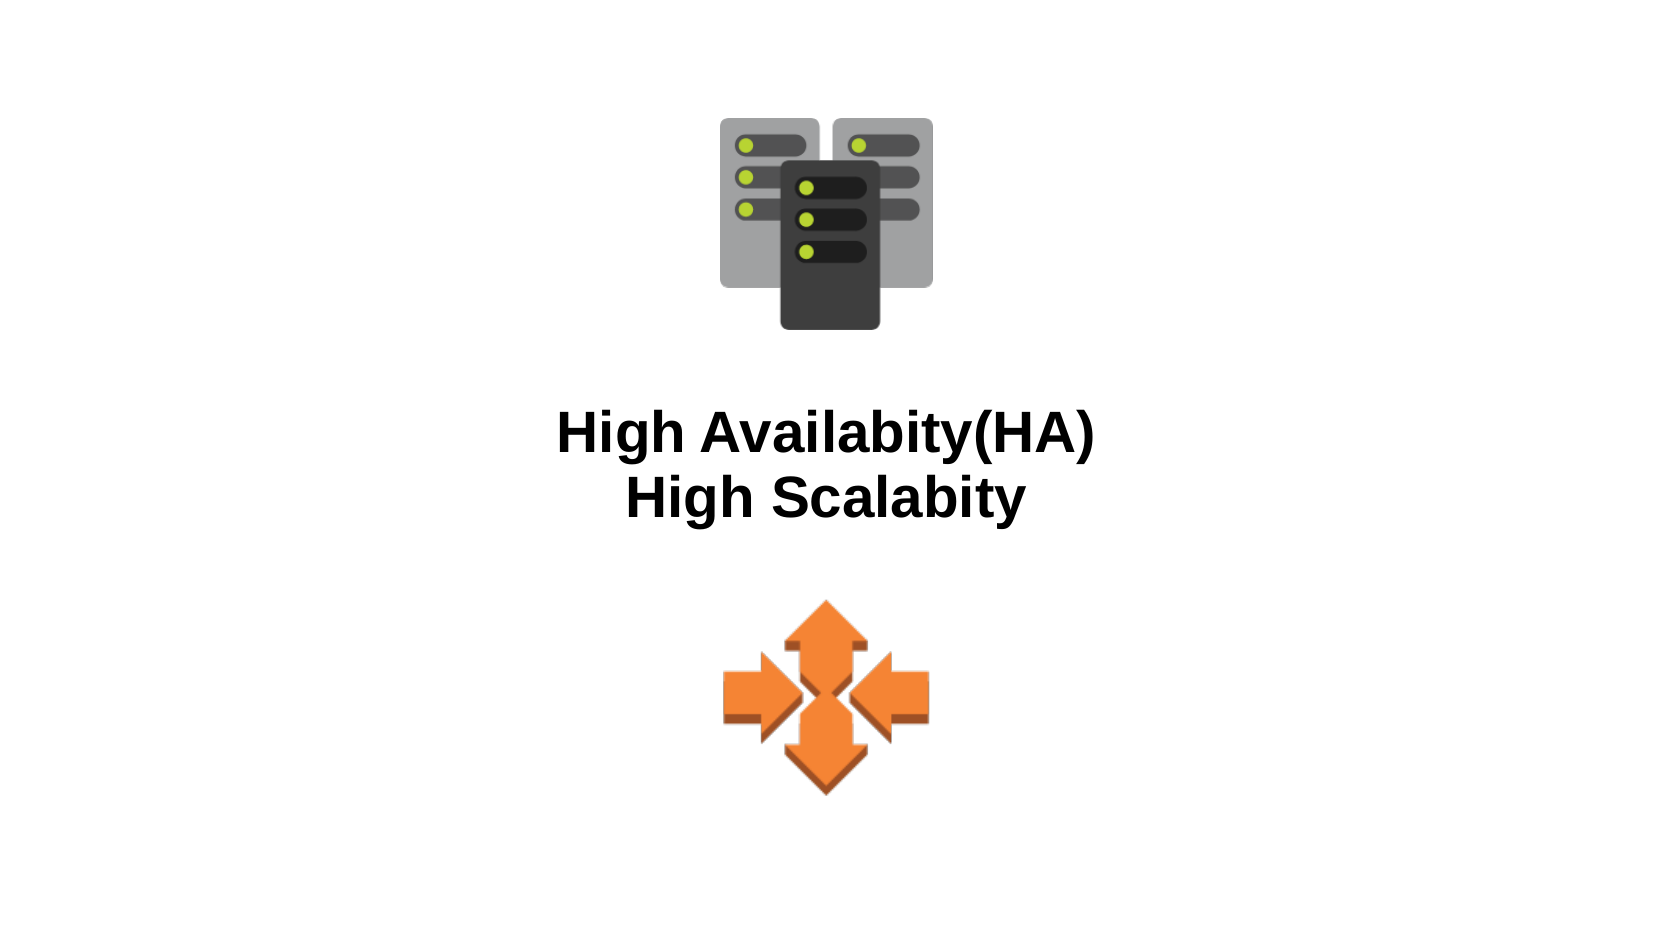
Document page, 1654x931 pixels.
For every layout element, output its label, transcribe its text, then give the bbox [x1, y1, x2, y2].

picture [683, 555, 970, 842]
picture [720, 118, 934, 331]
title High Availabity(HA) High Scalabity [457, 387, 1196, 543]
